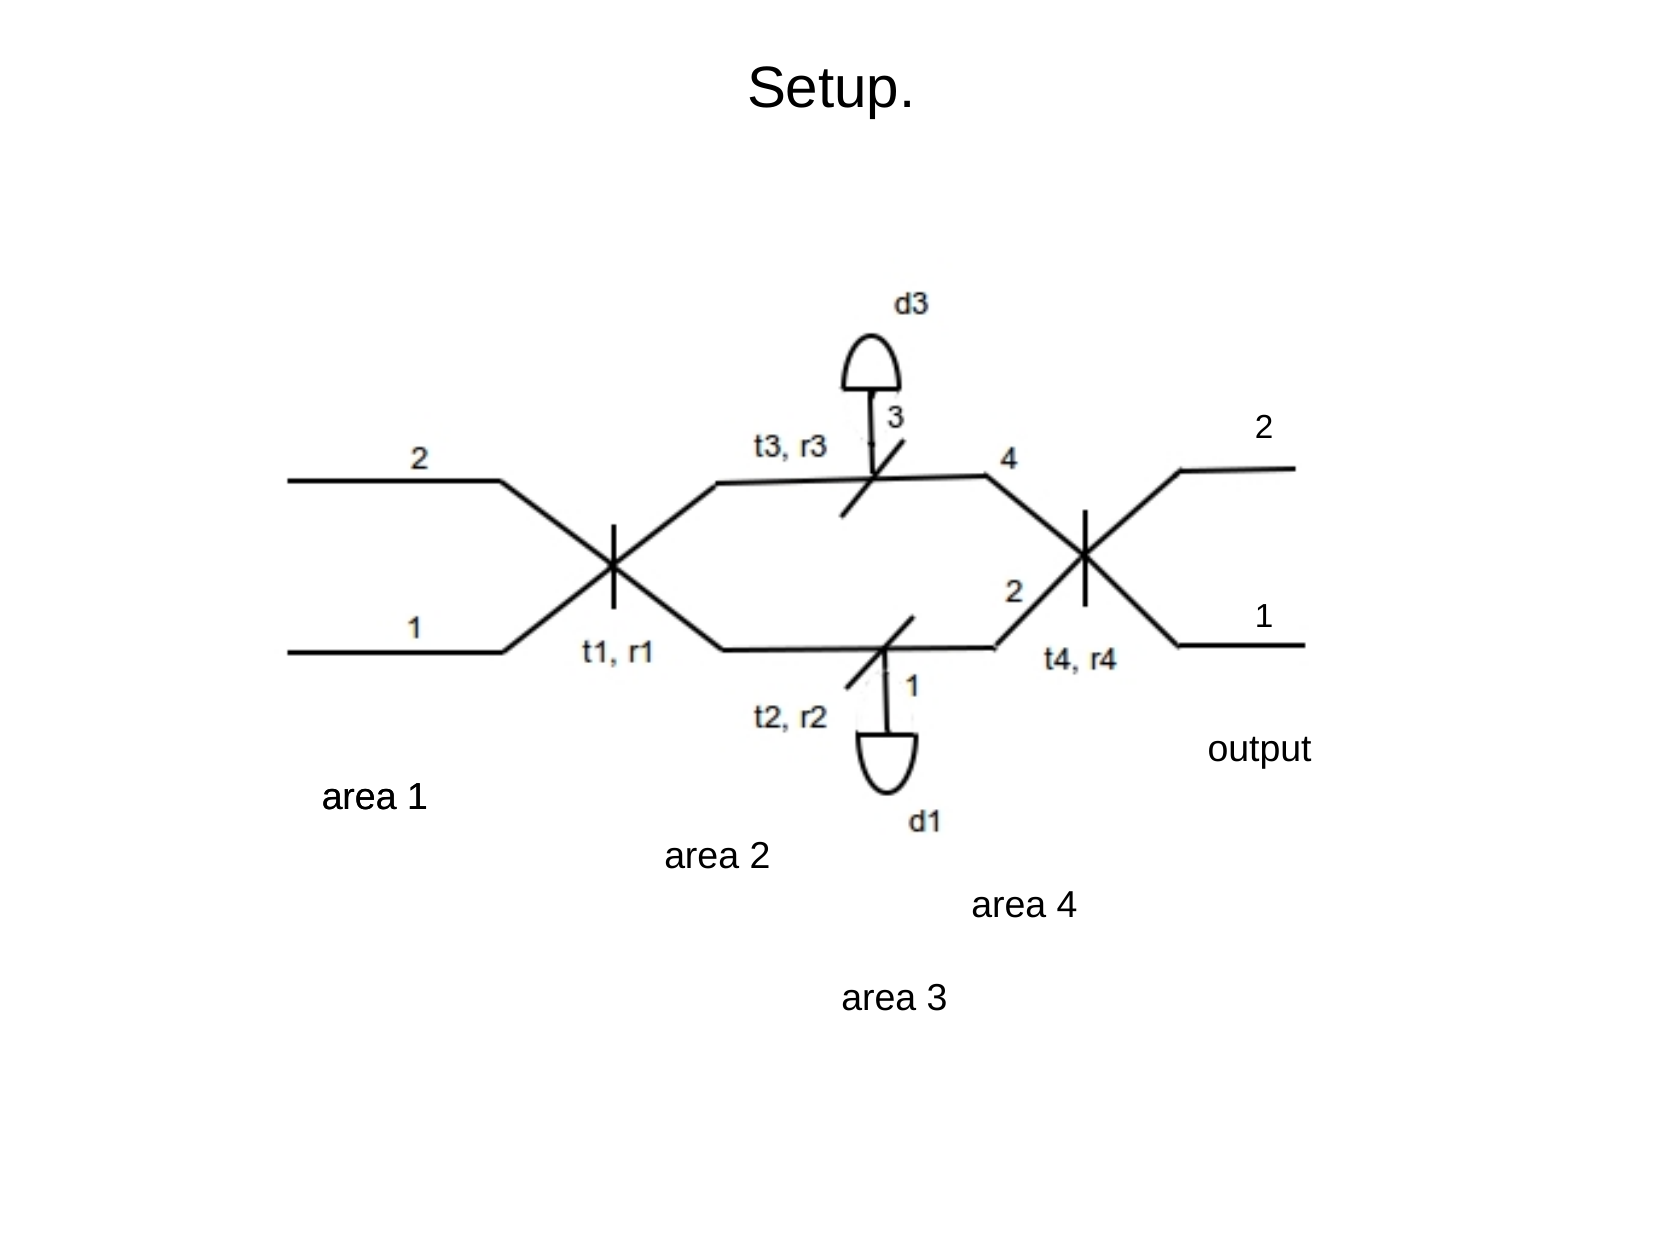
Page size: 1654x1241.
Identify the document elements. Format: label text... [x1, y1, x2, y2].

text_box area 1 [307, 767, 449, 825]
text_box Setup. [732, 47, 969, 130]
text_box 1 [1240, 590, 1288, 650]
text_box output [1192, 720, 1335, 778]
picture [236, 248, 1406, 888]
text_box area 4 [956, 876, 1099, 934]
text_box area 3 [826, 968, 969, 1026]
text_box 2 [1240, 401, 1288, 461]
text_box area 2 [649, 826, 792, 884]
